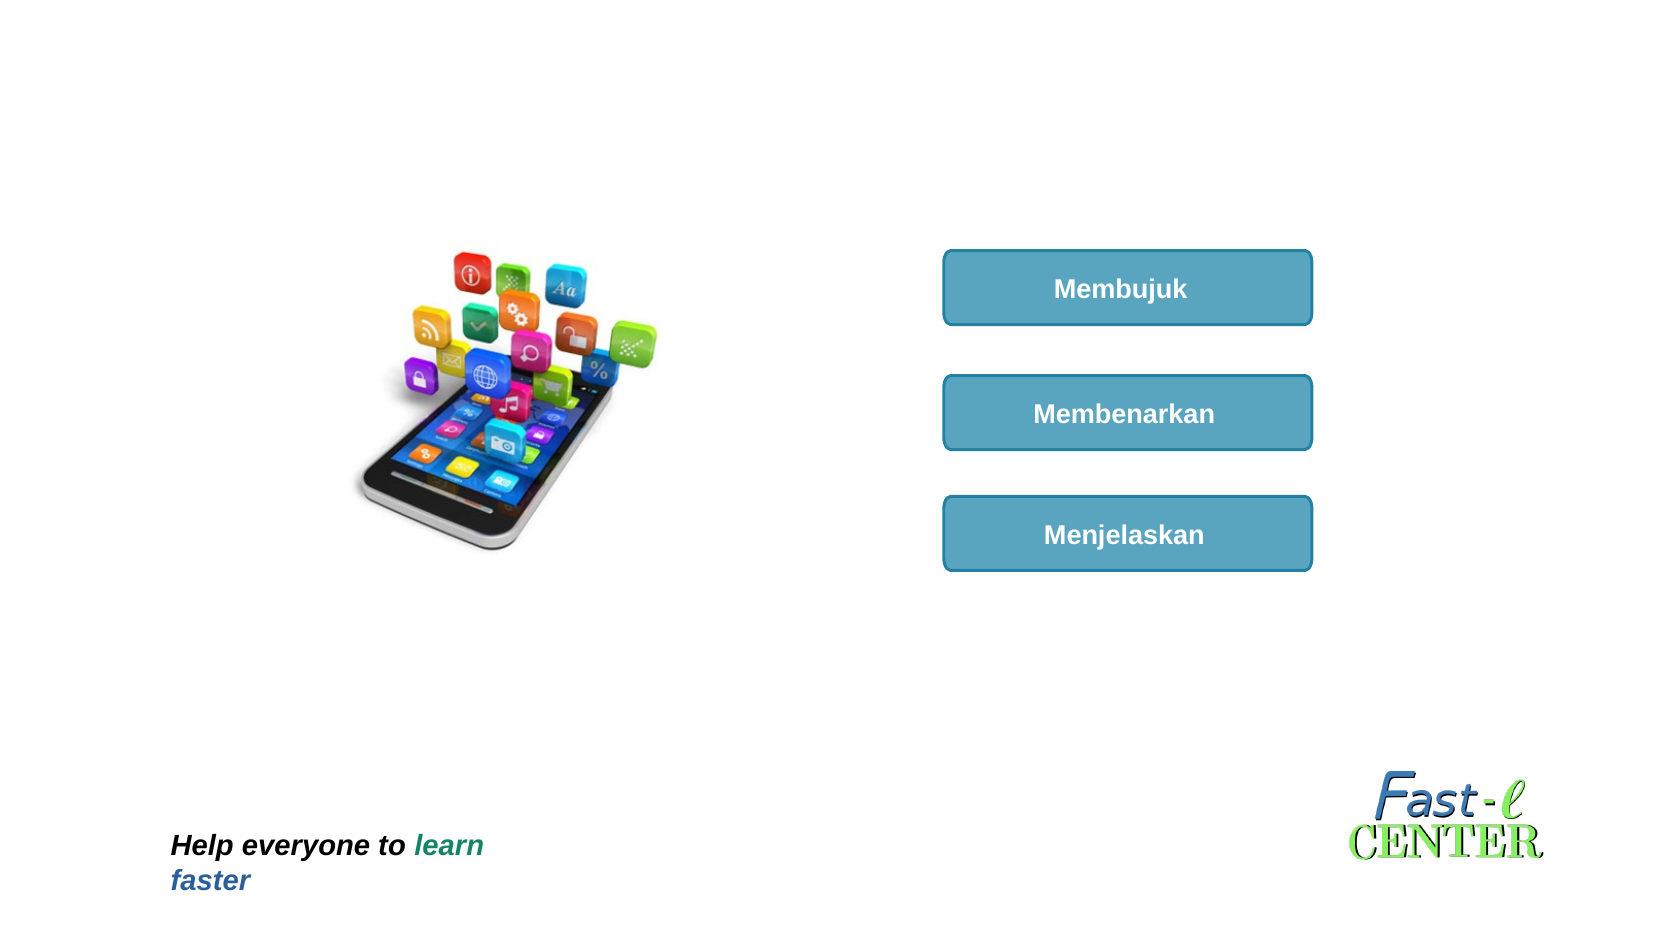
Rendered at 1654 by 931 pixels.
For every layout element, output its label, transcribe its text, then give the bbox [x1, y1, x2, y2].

text_box Membujuk [943, 250, 1312, 325]
picture [1349, 771, 1544, 862]
text_box Menjelaskan [943, 496, 1312, 571]
picture [187, 224, 815, 579]
text_box Help everyone to learn faster [155, 818, 587, 867]
text_box Membenarkan [943, 375, 1312, 450]
